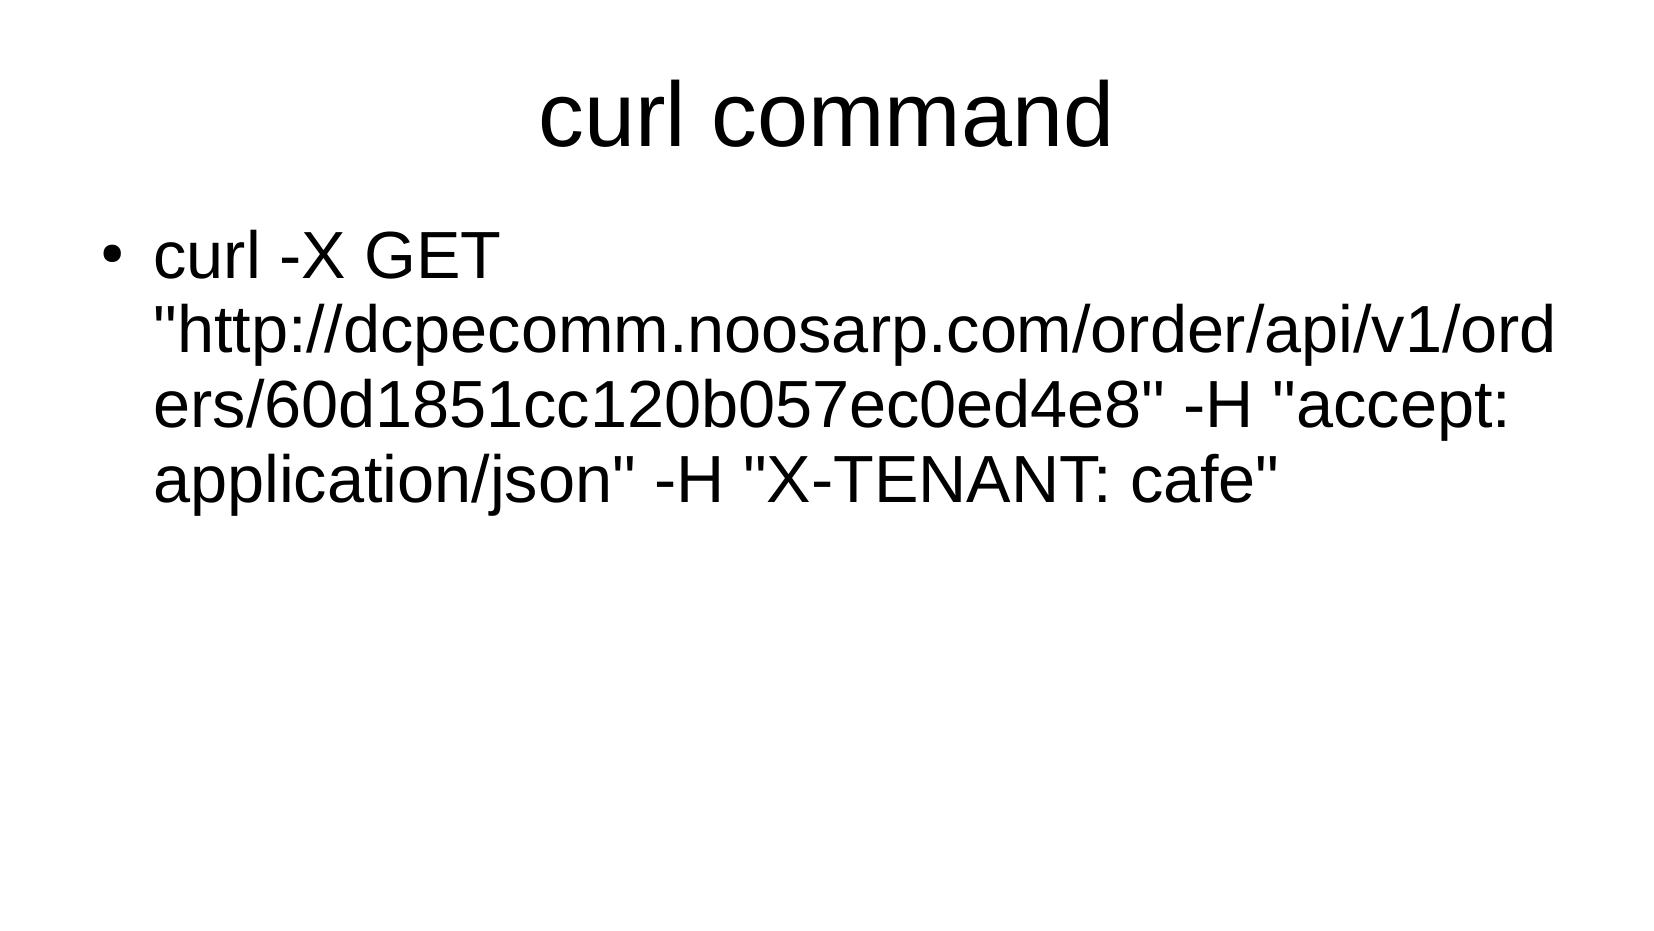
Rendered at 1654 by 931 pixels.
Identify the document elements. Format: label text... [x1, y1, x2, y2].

title curl command [82, 37, 1571, 193]
list curl -X GET "http://dcpecomm.noosarp.com/order/api/v1/orders/60d1851cc120b057ec0ed4e8" -H "accept: application/json" -H "X-TENANT: cafe" [82, 217, 1571, 758]
